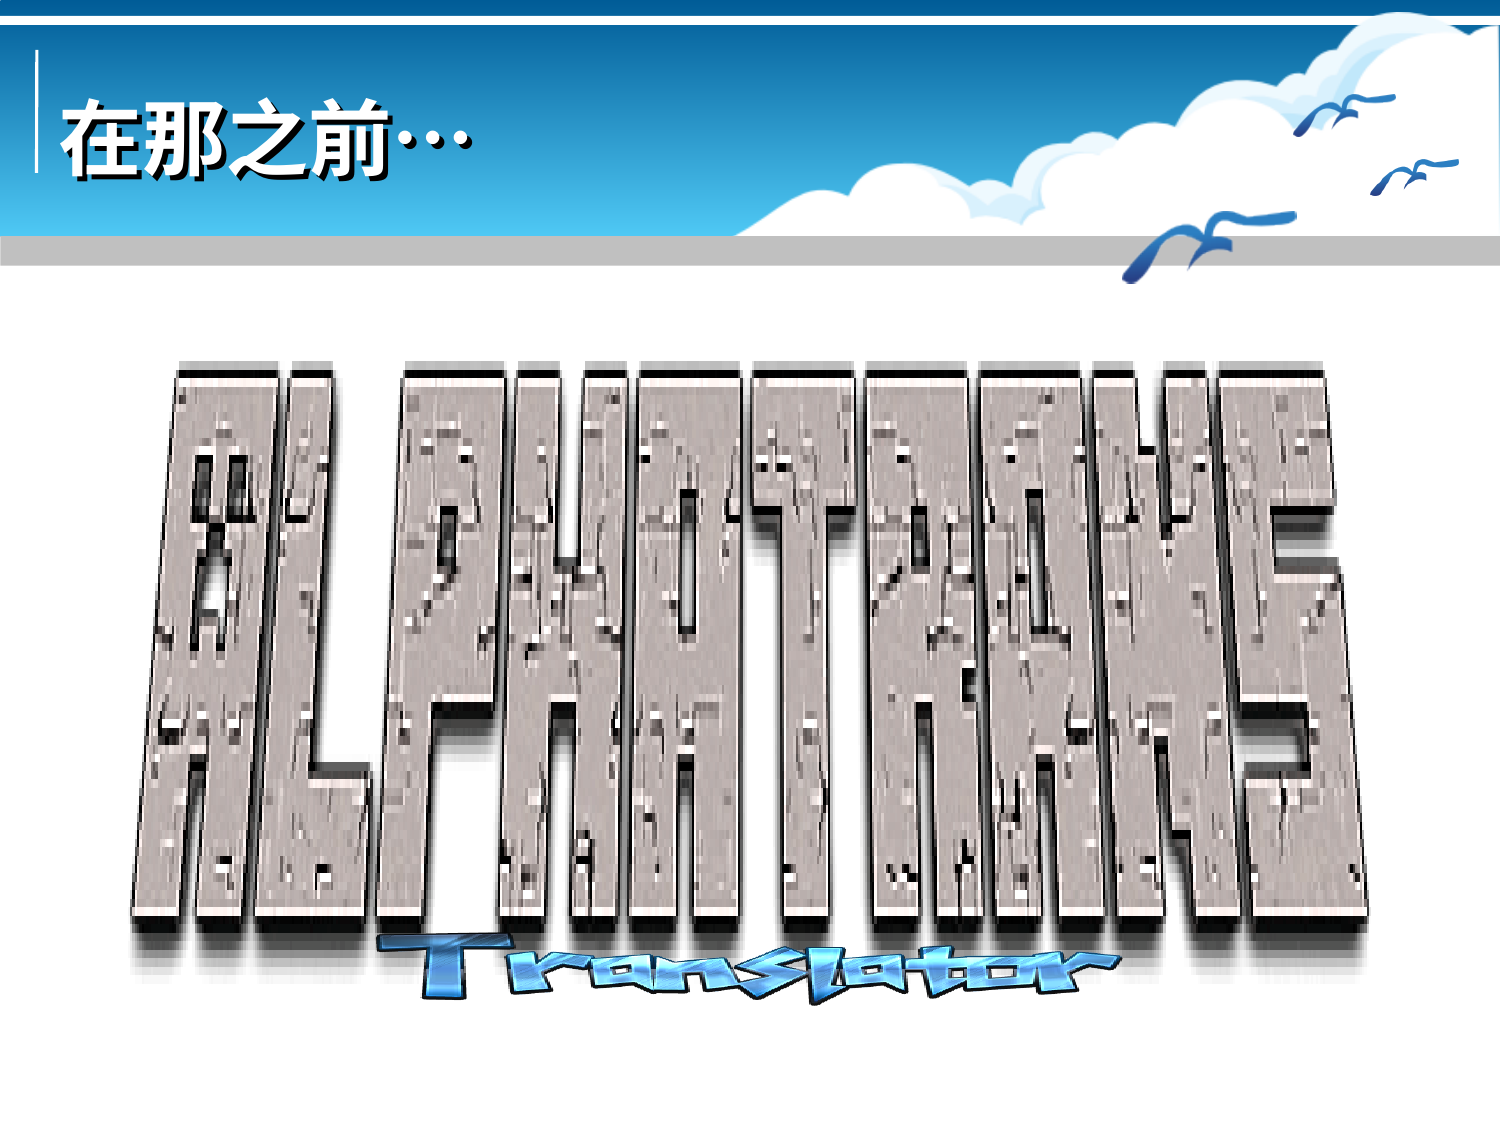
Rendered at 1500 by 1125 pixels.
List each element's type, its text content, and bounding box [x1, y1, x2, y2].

picture [119, 336, 1381, 1010]
picture [730, 12, 1500, 284]
title 在那之前… [59, 86, 1465, 186]
